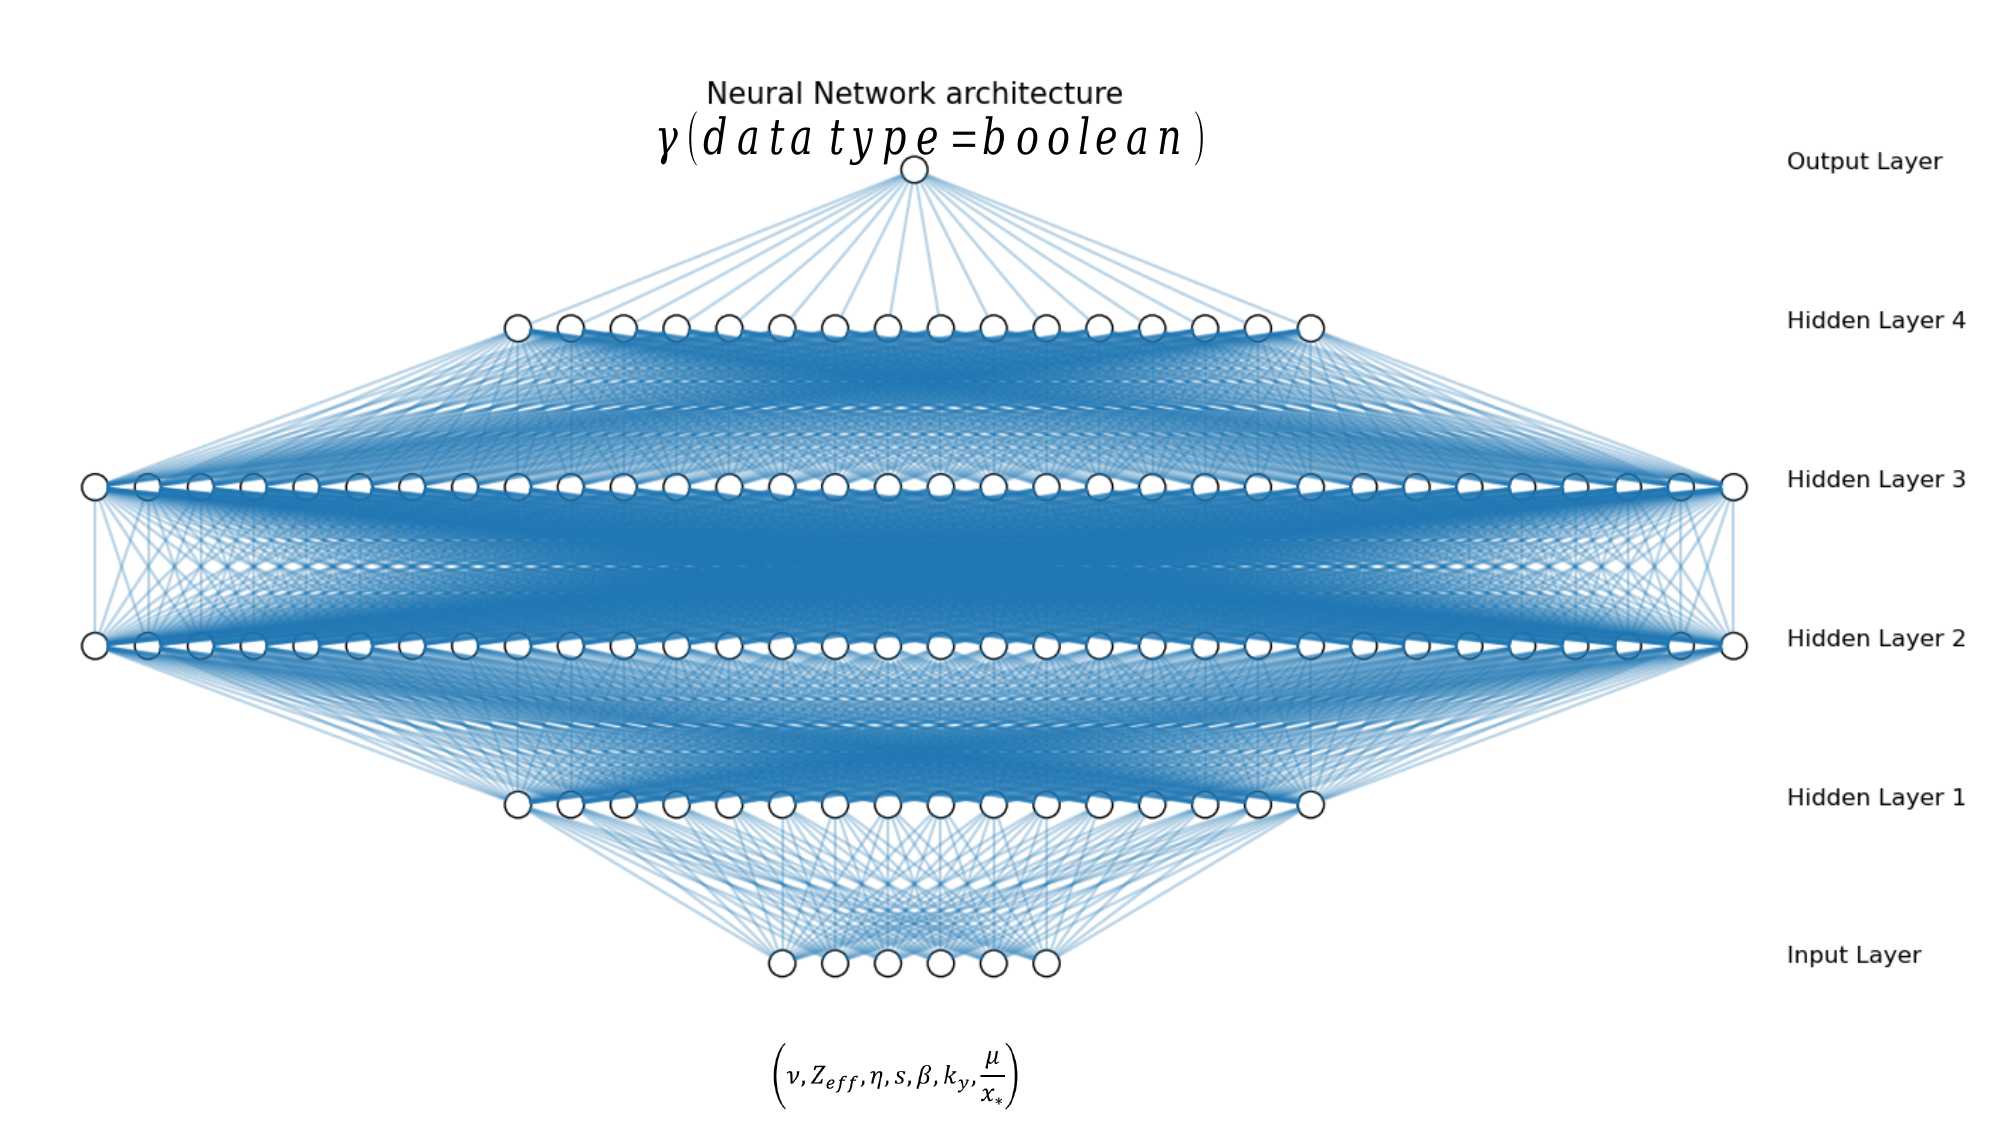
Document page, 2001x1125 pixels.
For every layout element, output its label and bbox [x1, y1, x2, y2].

chart [652, 108, 1206, 169]
picture [0, 0, 2000, 1125]
